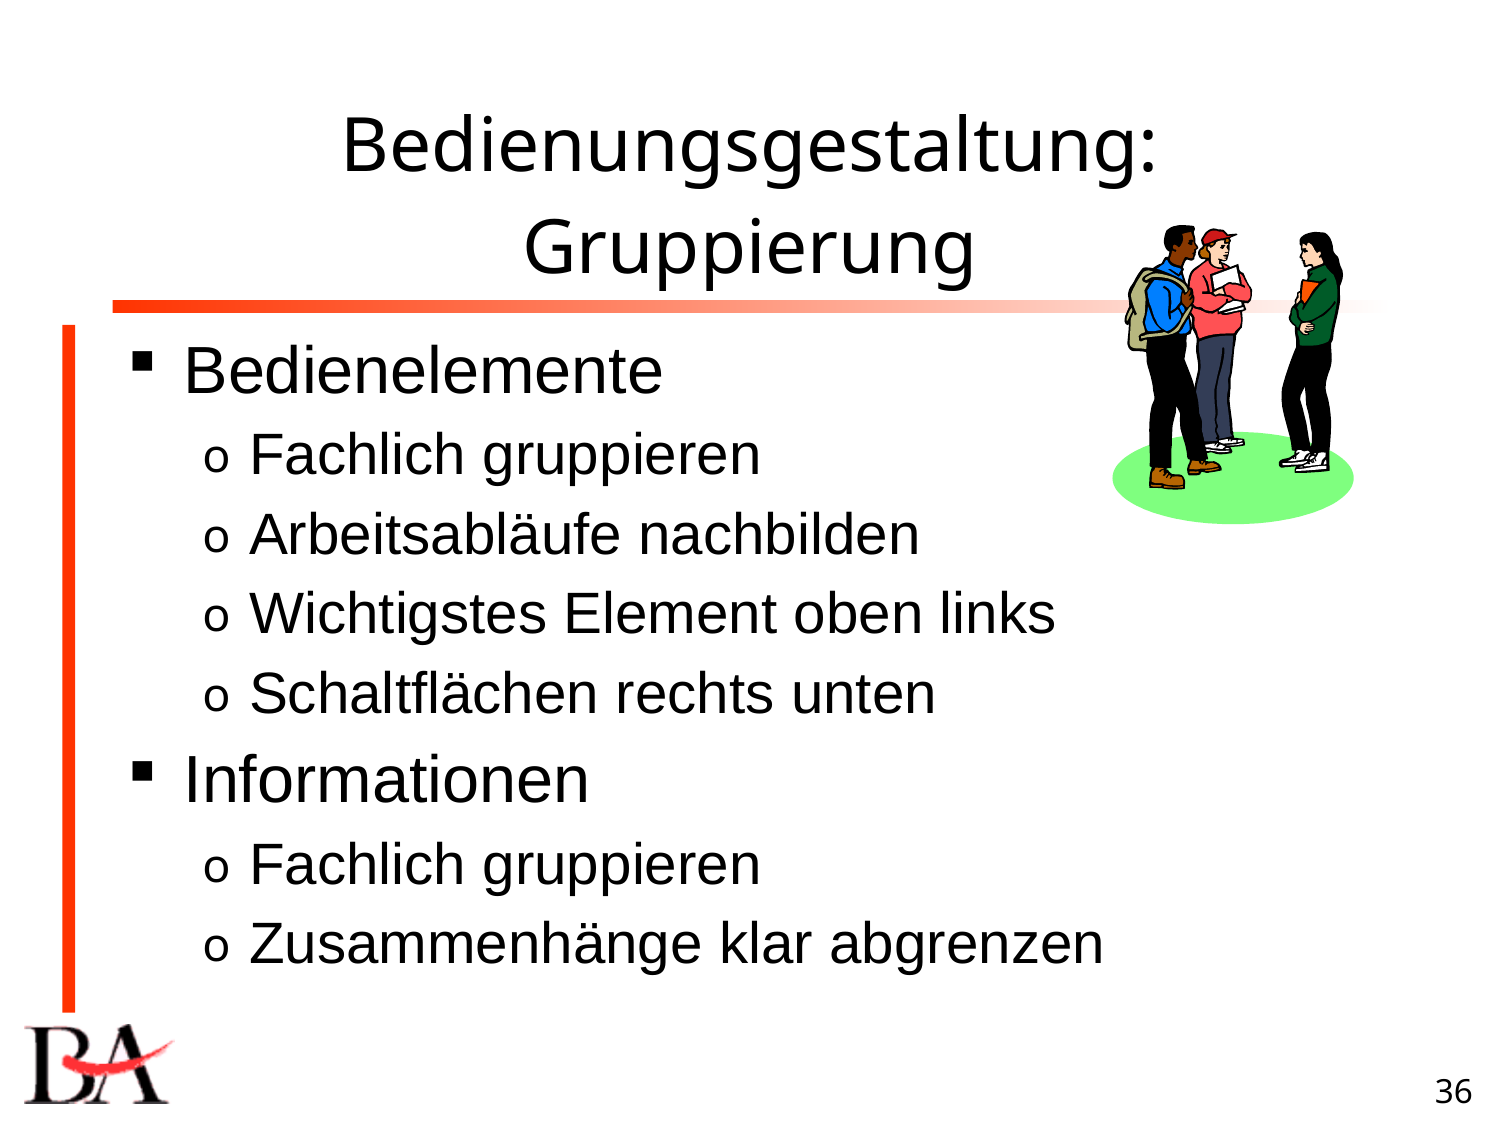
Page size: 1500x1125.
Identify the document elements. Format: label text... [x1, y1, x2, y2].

list Bedienelemente Fachlich gruppieren Arbeitsabläufe nachbilden Wichtigstes Element oben links Schaltflächen rechts unten Informationen Fachlich gruppieren Zusammenhänge klar abgrenzen [112, 324, 1388, 1051]
picture [1112, 224, 1354, 525]
title Bedienungsgestaltung: Gruppierung [112, 80, 1388, 308]
picture [24, 1024, 175, 1104]
